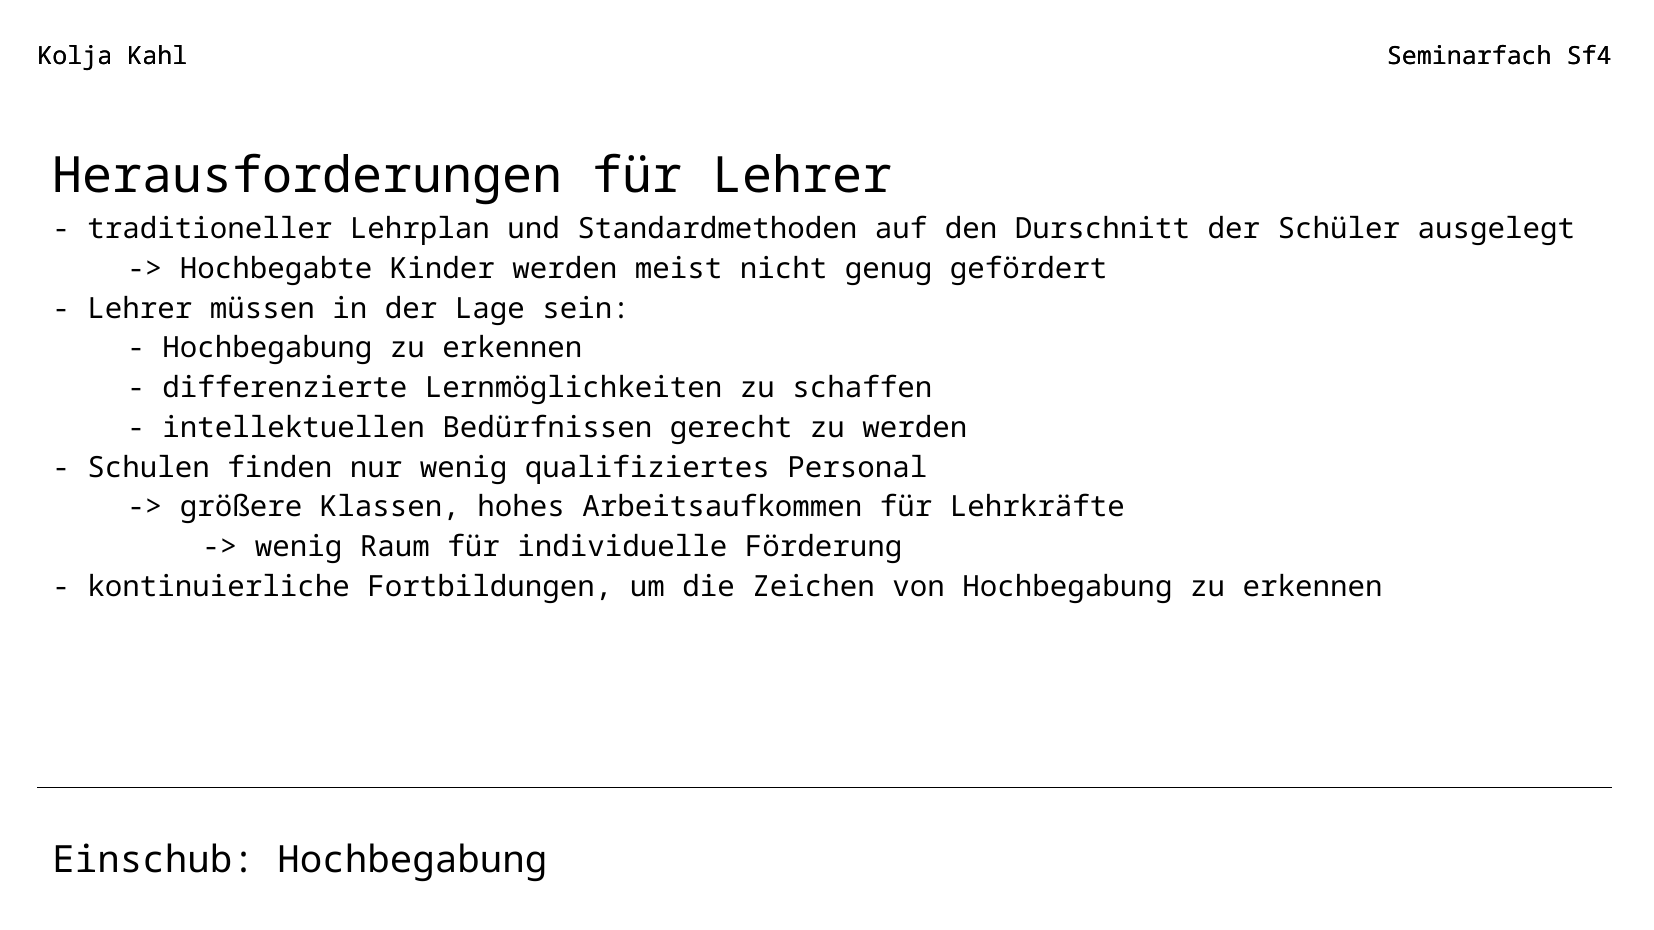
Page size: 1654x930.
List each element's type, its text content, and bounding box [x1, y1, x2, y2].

title Kolja Kahl [37, 37, 225, 76]
text_box Herausforderungen für Lehrer - traditioneller Lehrplan und Standardmethoden auf den Durschnitt der Schüler ausgelegt -> Hochbegabte Kinder werden meist nicht genug gefördert - Lehrer müssen in der Lage sein: - Hochbegabung zu erkennen - differenzierte Lernmöglichkeiten zu schaffen - intellektuellen Bedürfnissen gerecht zu werden - Schulen finden nur wenig qualifiziertes Personal -> größere Klassen, hohes Arbeitsaufkommen für Lehrkräfte -> wenig Raum für individuelle Förderung - kontinuierliche Fortbildungen, um die Zeichen von Hochbegabung zu erkennen [37, 131, 1613, 713]
title Seminarfach Sf4 [1312, 37, 1612, 76]
text_box Einschub: Hochbegabung [37, 825, 676, 930]
